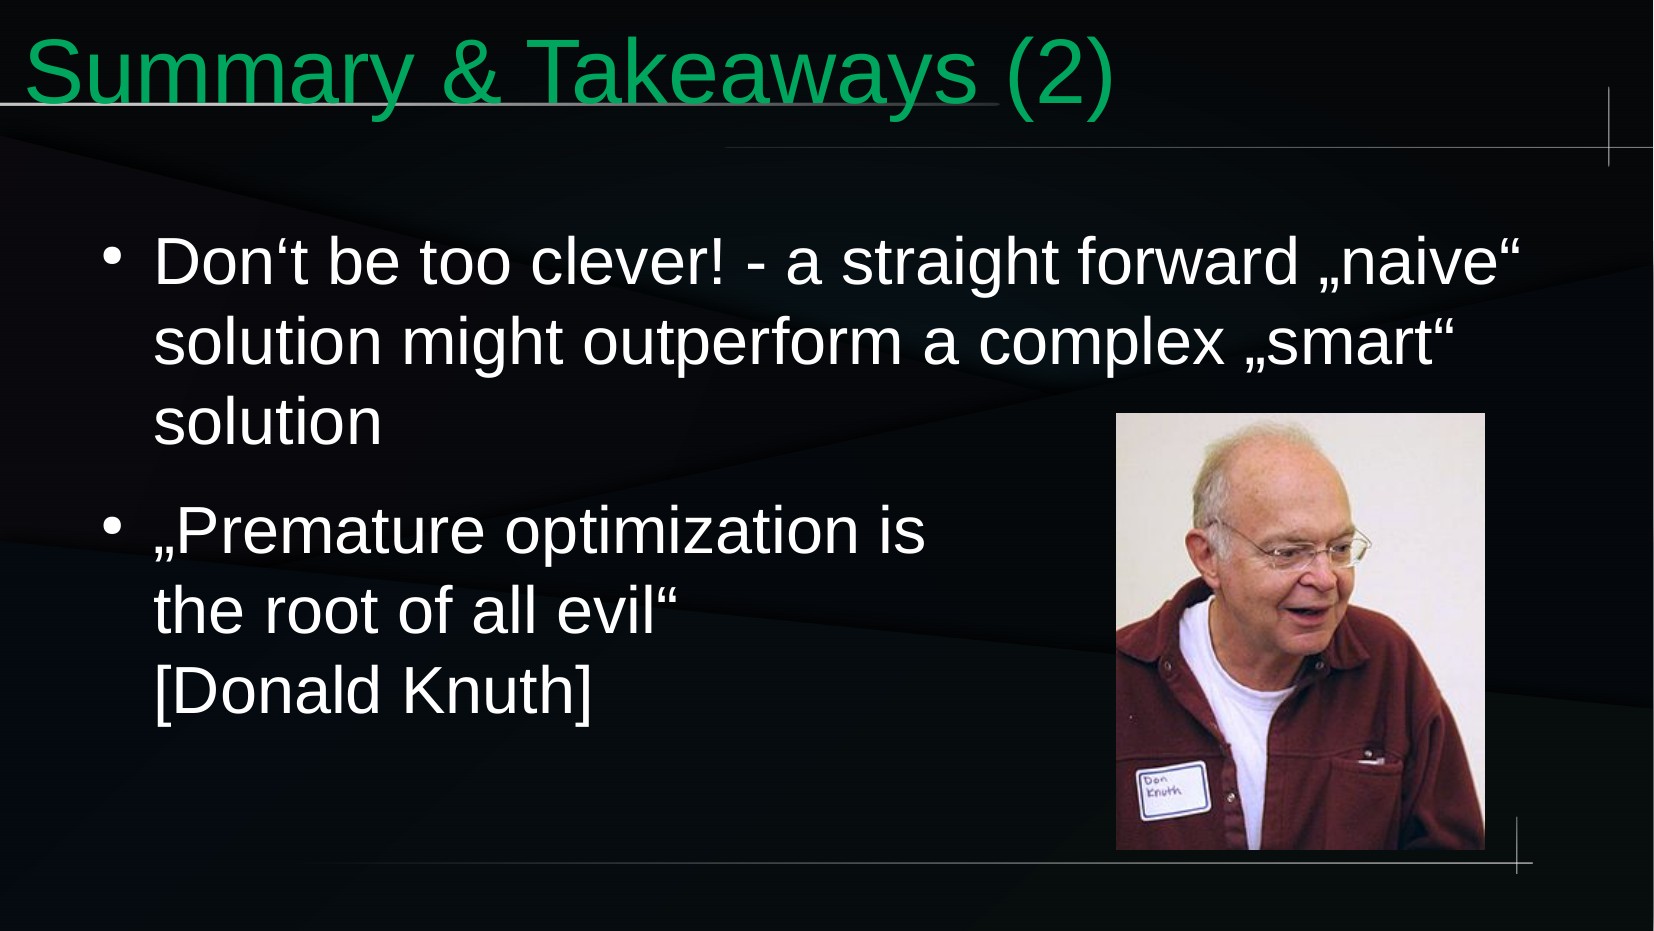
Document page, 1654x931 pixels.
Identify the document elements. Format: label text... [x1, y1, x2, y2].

list Don‘t be too clever! - a straight forward „naive“ solution might outperform a complex „smart“ solution „Premature optimization is the root of all evil“ [Donald Knuth] [82, 217, 1571, 758]
picture [0, 0, 1654, 931]
title Summary & Takeaways (2) [23, 11, 1589, 119]
